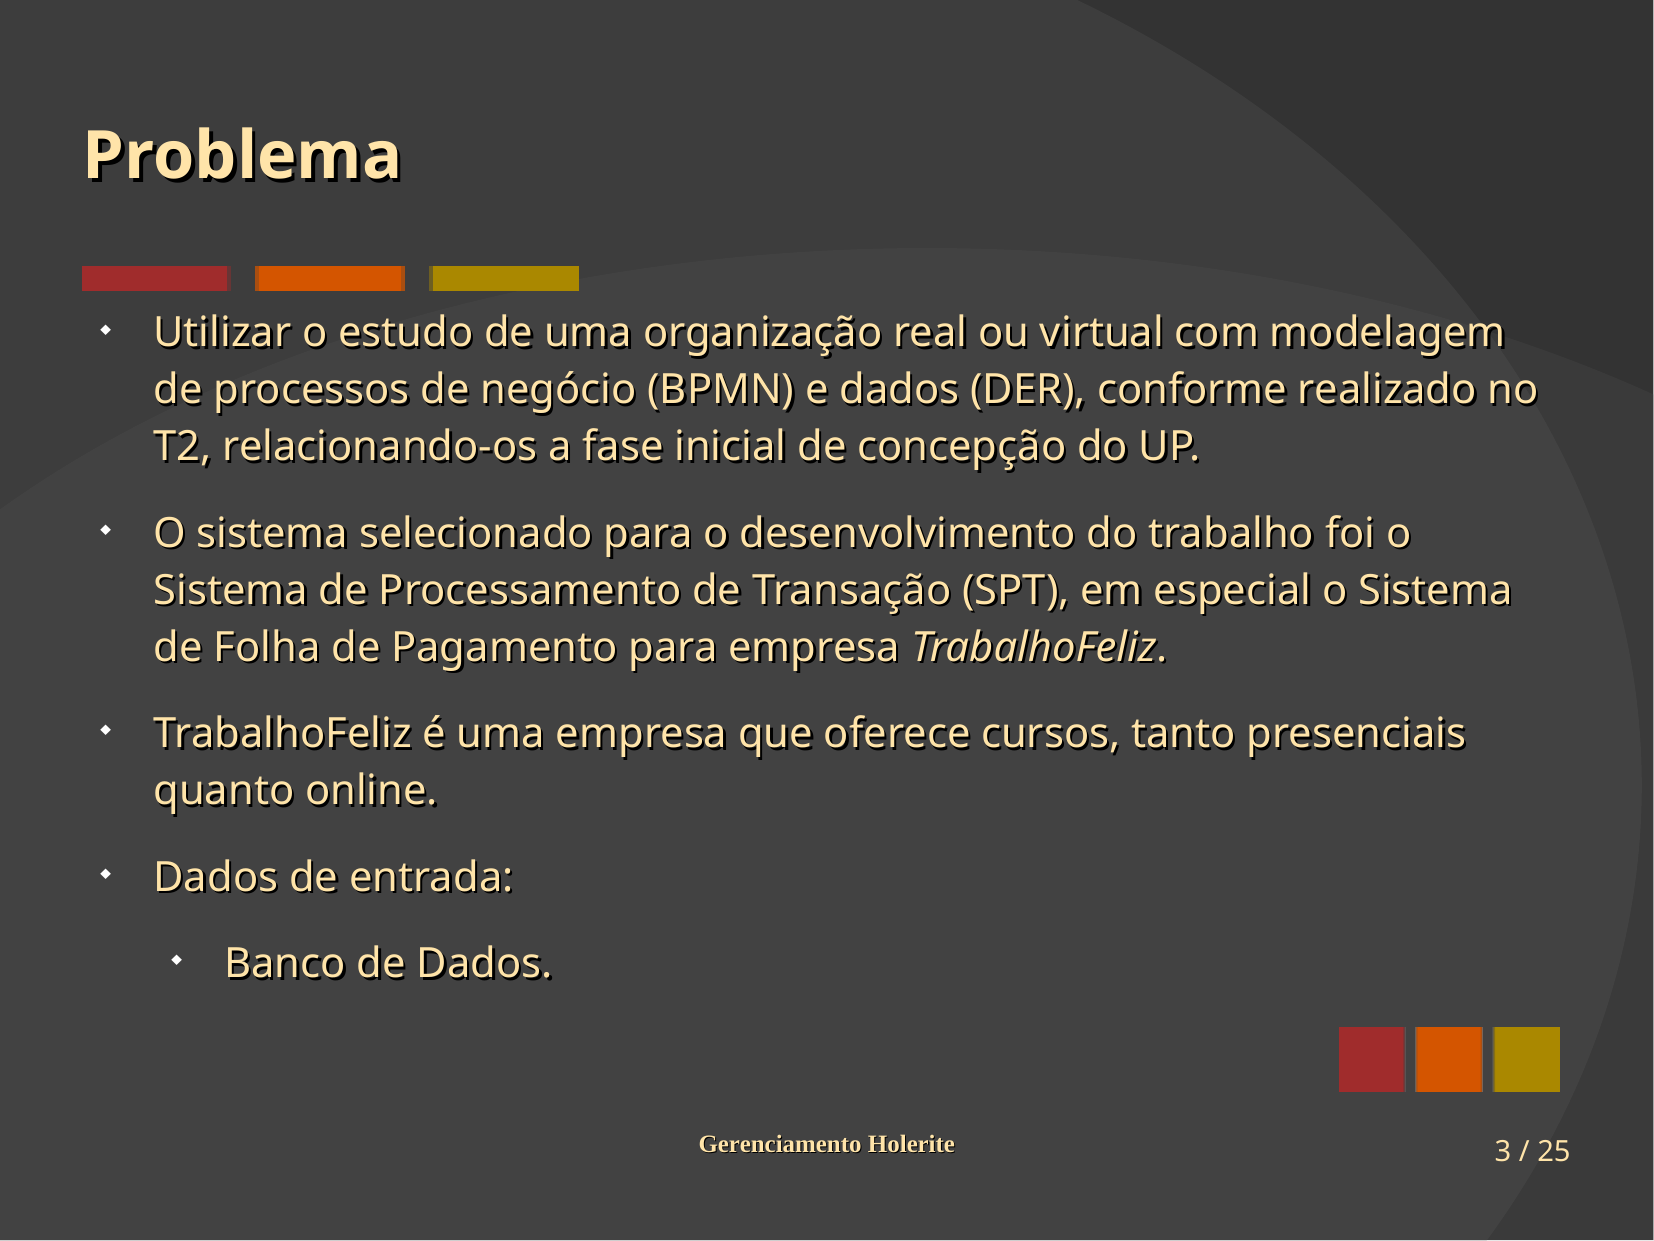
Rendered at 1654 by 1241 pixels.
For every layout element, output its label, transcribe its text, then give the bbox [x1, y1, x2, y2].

title Problema [82, 49, 1571, 257]
list Utilizar o estudo de uma organização real ou virtual com modelagem de processos de negócio (BPMN) e dados (DER), conforme realizado no T2, relacionando-os a fase inicial de concepção do UP. O sistema selecionado para o desenvolvimento do trabalho foi o Sistema de Processamento de Transação (SPT), em especial o Sistema de Folha de Pagamento para empresa TrabalhoFeliz. TrabalhoFeliz é uma empresa que oferece cursos, tanto presenciais quanto online. Dados de entrada: Banco de Dados. [82, 302, 1571, 1022]
picture [82, 266, 579, 291]
picture [1339, 1027, 1560, 1092]
